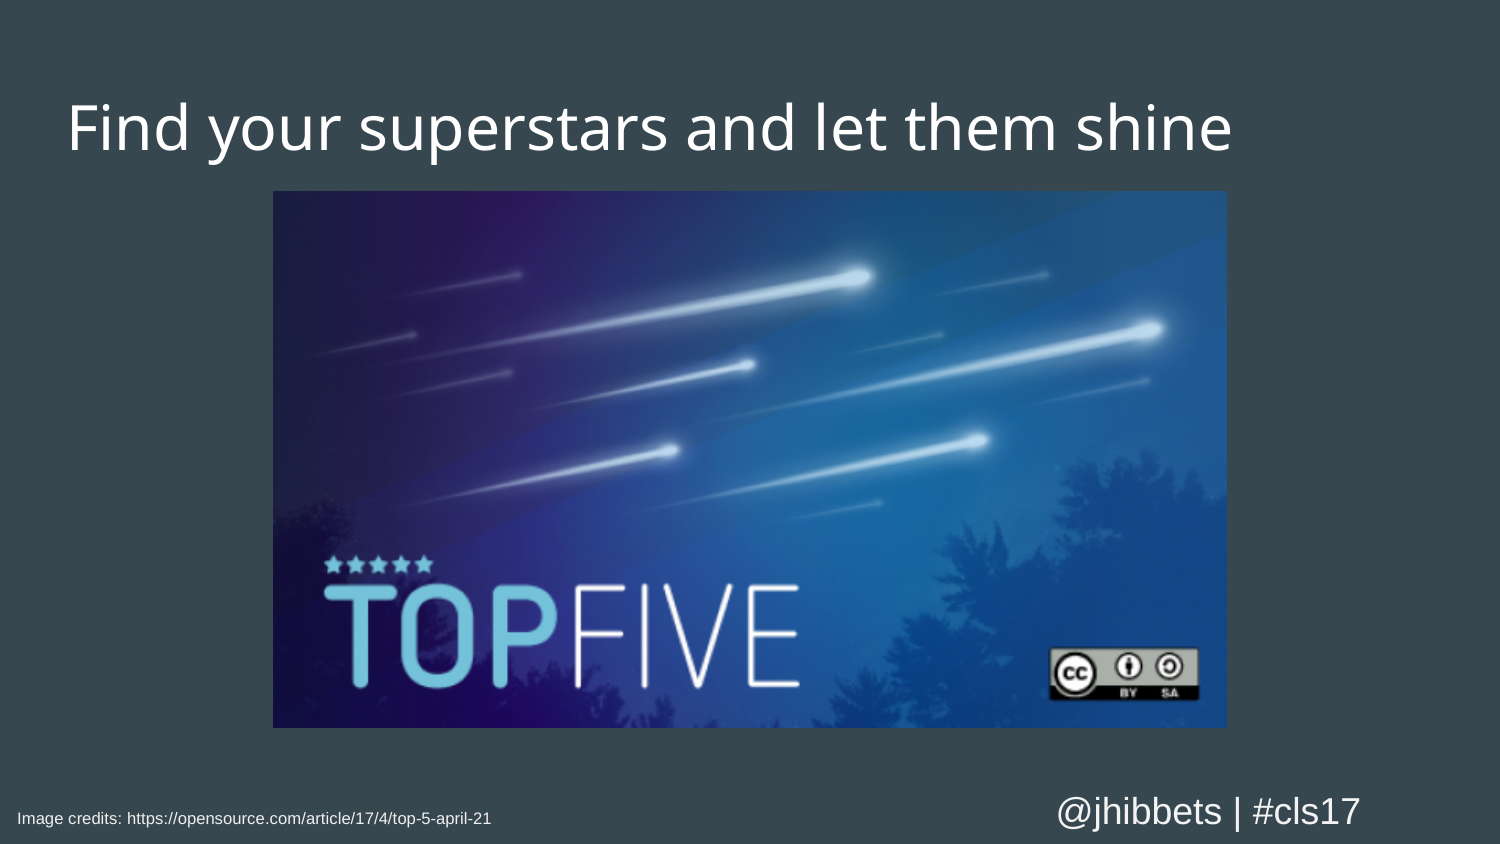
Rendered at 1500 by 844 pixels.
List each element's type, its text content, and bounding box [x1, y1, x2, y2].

picture [273, 191, 1227, 728]
title Find your superstars and let them shine [51, 72, 1449, 167]
text_box Image credits: https://opensource.com/article/17/4/top-5-april-21 [2, 792, 773, 834]
